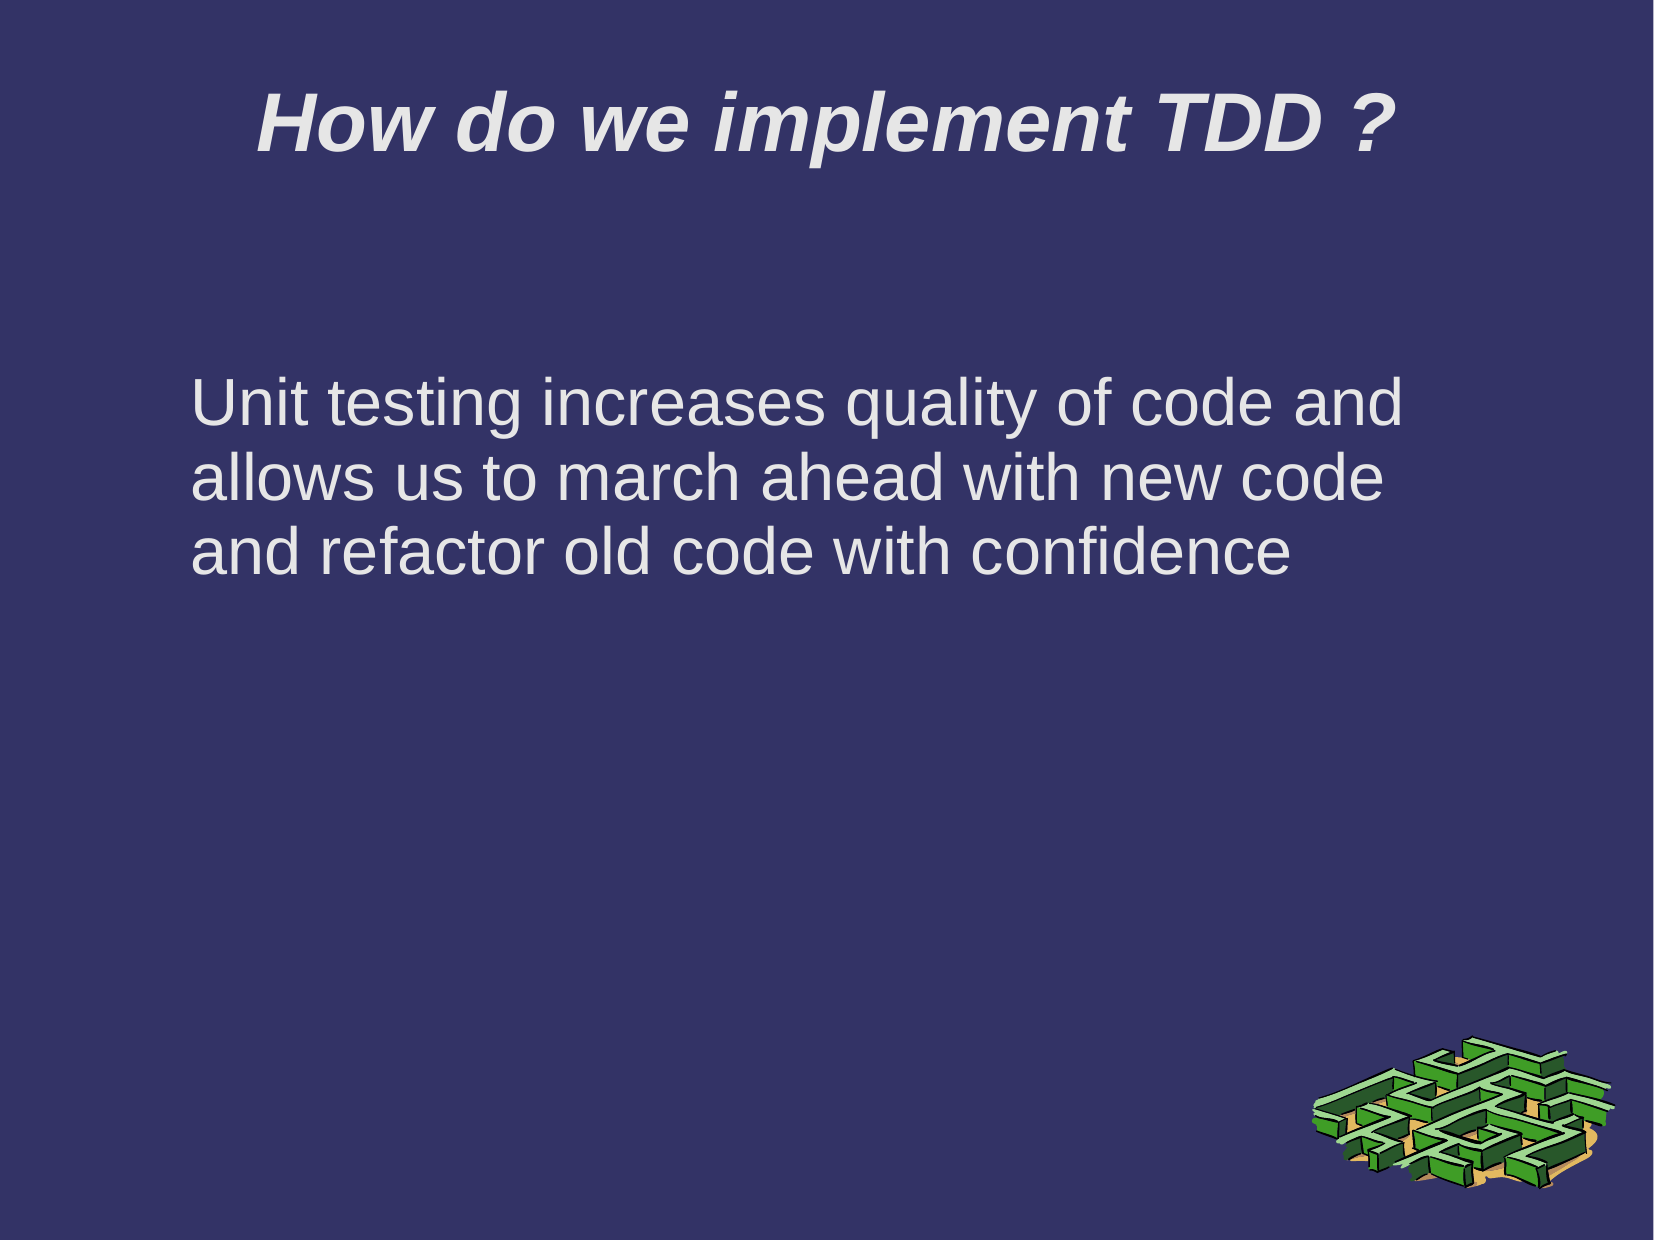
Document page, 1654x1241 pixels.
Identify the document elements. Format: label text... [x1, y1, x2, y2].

list Unit testing increases quality of code and allows us to march ahead with new code and refactor old code with confidence [178, 364, 1570, 1184]
title How do we implement TDD ? [121, 19, 1534, 227]
